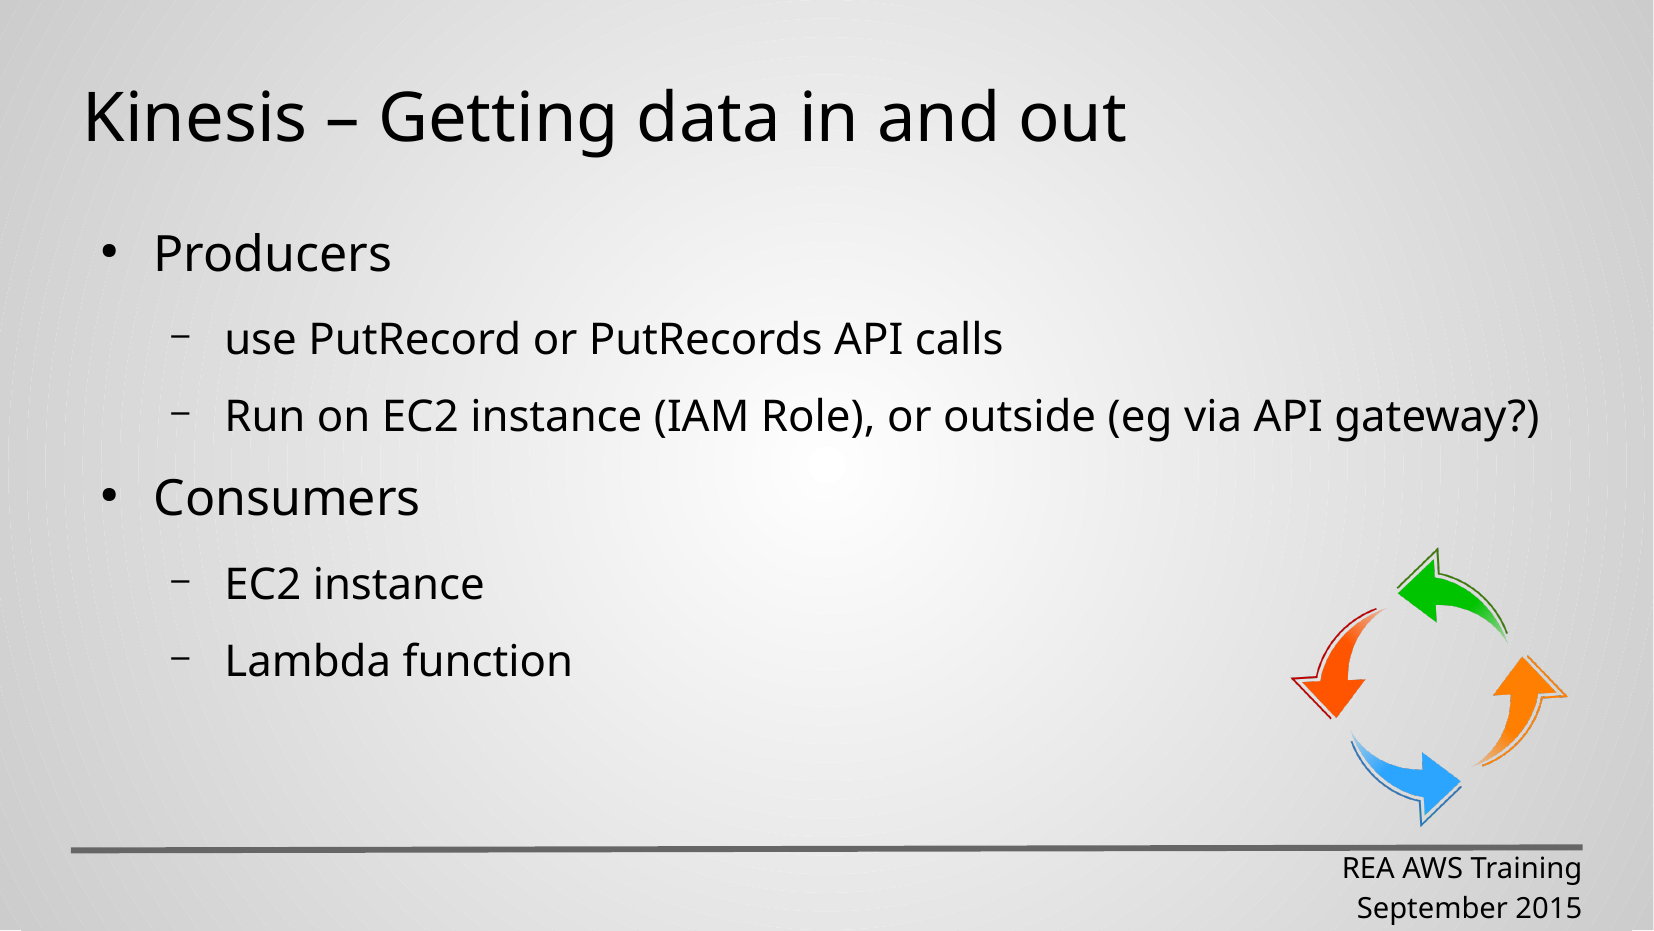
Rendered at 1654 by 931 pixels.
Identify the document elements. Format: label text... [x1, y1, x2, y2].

title Kinesis – Getting data in and out [82, 37, 1571, 193]
list Producers use PutRecord or PutRecords API calls Run on EC2 instance (IAM Role), or outside (eg via API gateway?) Consumers EC2 instance Lambda function [82, 217, 1571, 827]
picture [1287, 543, 1571, 831]
